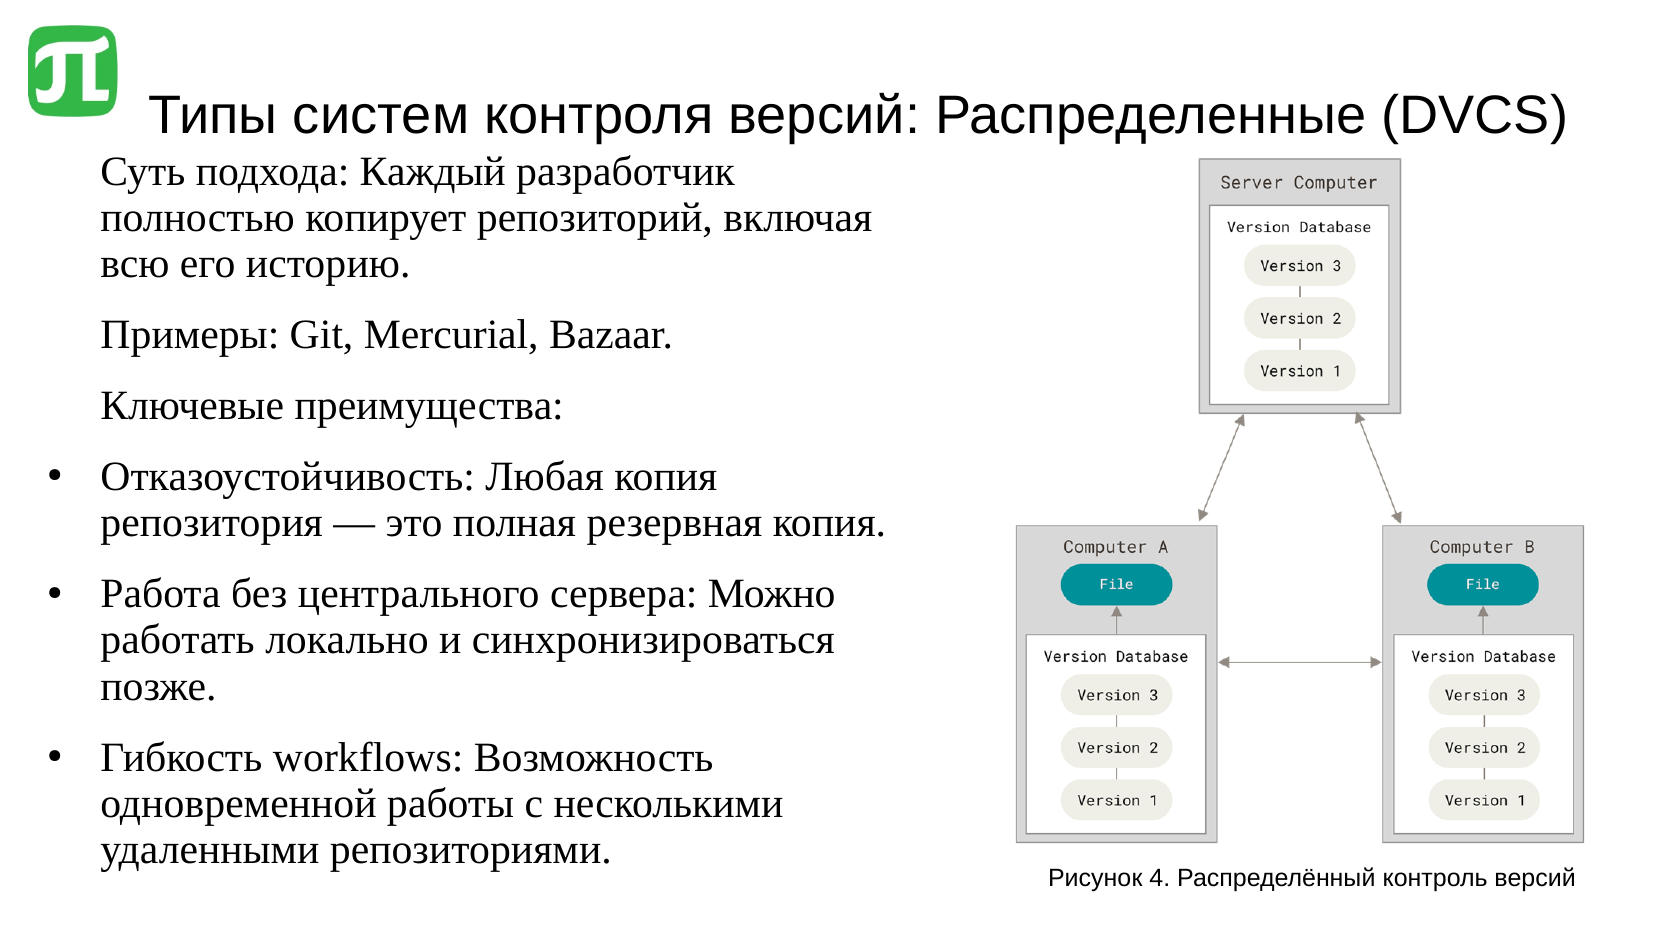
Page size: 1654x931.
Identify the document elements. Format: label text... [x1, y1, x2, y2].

picture [28, 25, 119, 119]
picture [1003, 147, 1595, 854]
list Суть подхода: Каждый разработчик полностью копирует репозиторий, включая всю его историю. Примеры: Git, Mercurial, Bazaar. Ключевые преимущества: Отказоустойчивость: Любая копия репозитория — это полная резервная копия. Работа без центрального сервера: Можно работать локально и синхронизироваться позже. Гибкость workflows: Возможность одновременной работы с несколькими удаленными репозиториями. [29, 147, 892, 916]
text_box Рисунок 4. Распределённый контроль версий [1033, 856, 1625, 916]
title Типы систем контроля версий: Распределенные (DVCS) [147, 37, 1571, 193]
